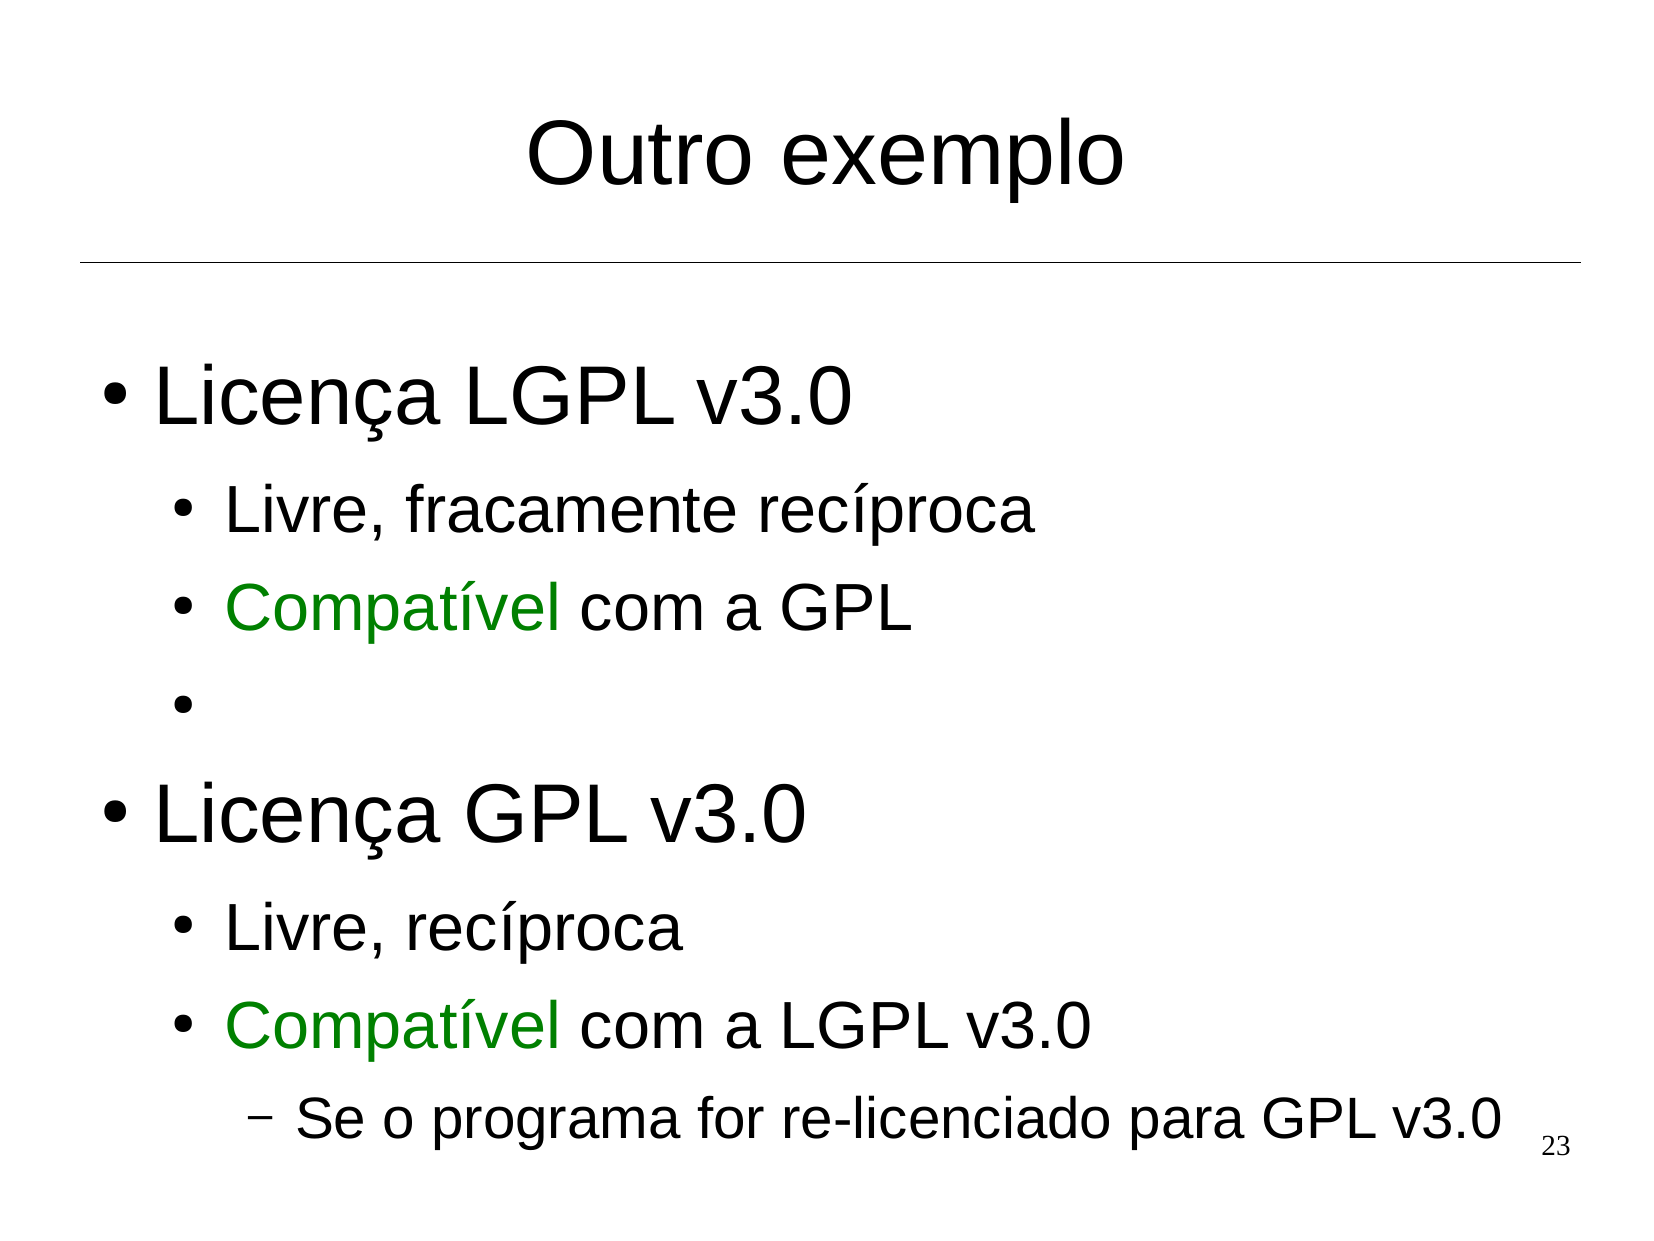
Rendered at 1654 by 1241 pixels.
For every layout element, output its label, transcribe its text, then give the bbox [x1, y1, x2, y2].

list Licença LGPL v3.0 Livre, fracamente recíproca Compatível com a GPL Licença GPL v3.0 Livre, recíproca Compatível com a LGPL v3.0 Se o programa for re-licenciado para GPL v3.0 [82, 349, 1571, 1169]
title Outro exemplo [82, 56, 1571, 250]
